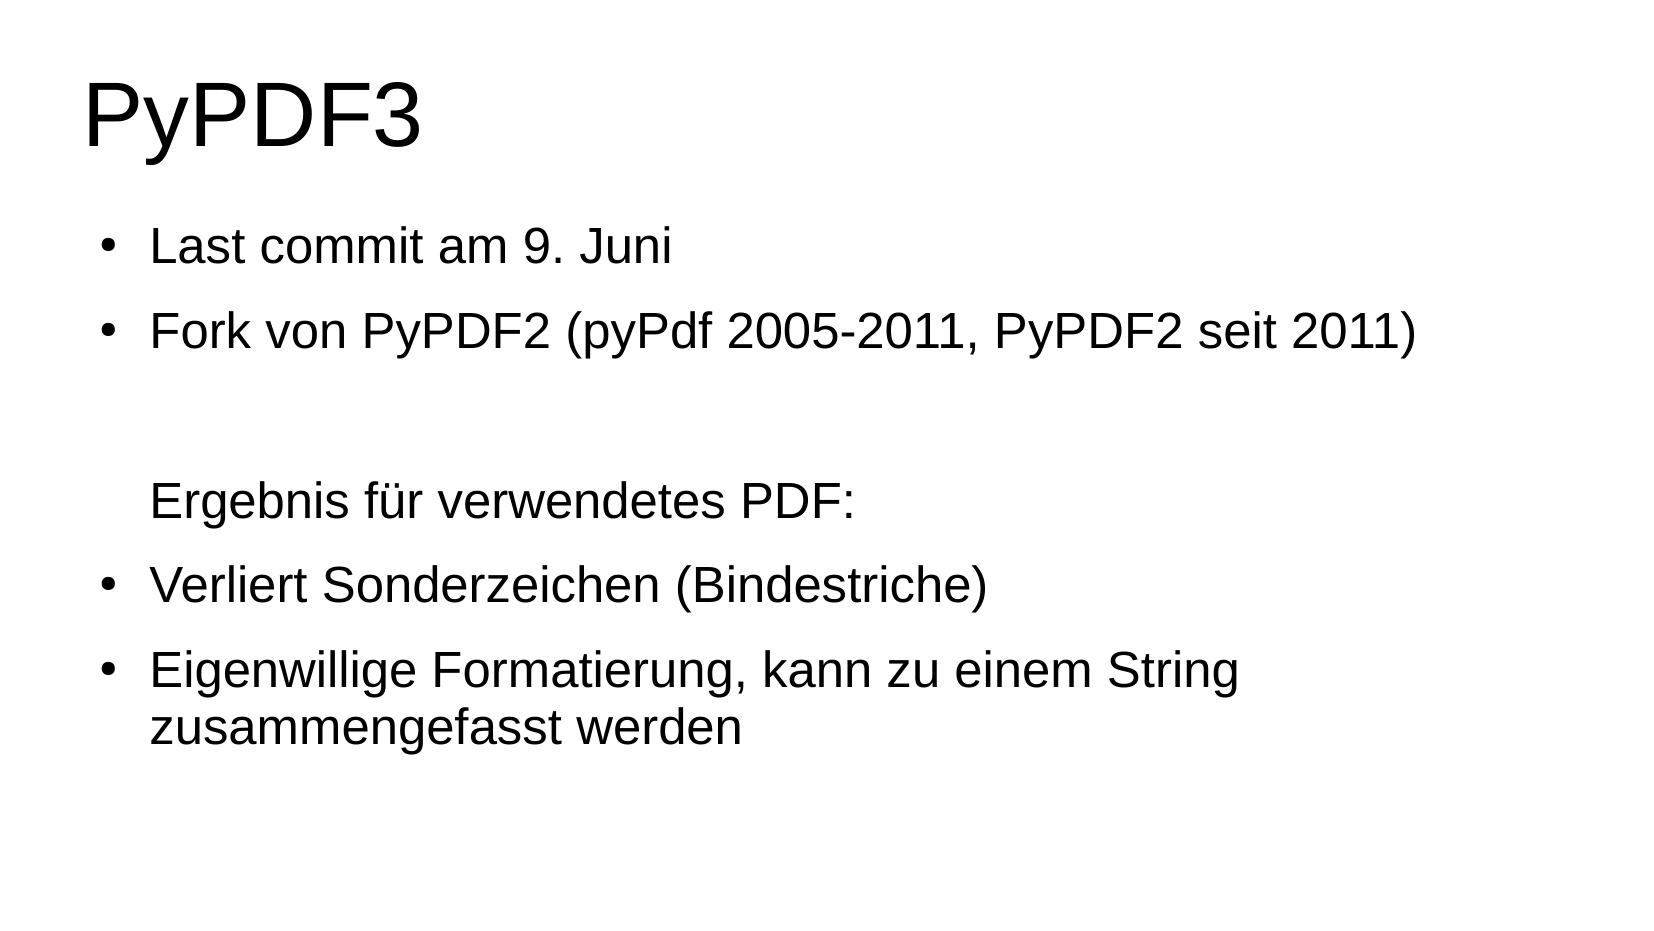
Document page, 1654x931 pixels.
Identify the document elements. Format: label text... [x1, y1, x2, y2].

title PyPDF3 [82, 37, 1571, 193]
list Last commit am 9. Juni Fork von PyPDF2 (pyPdf 2005-2011, PyPDF2 seit 2011) Ergebnis für verwendetes PDF: Verliert Sonderzeichen (Bindestriche) Eigenwillige Formatierung, kann zu einem String zusammengefasst werden [82, 217, 1571, 758]
